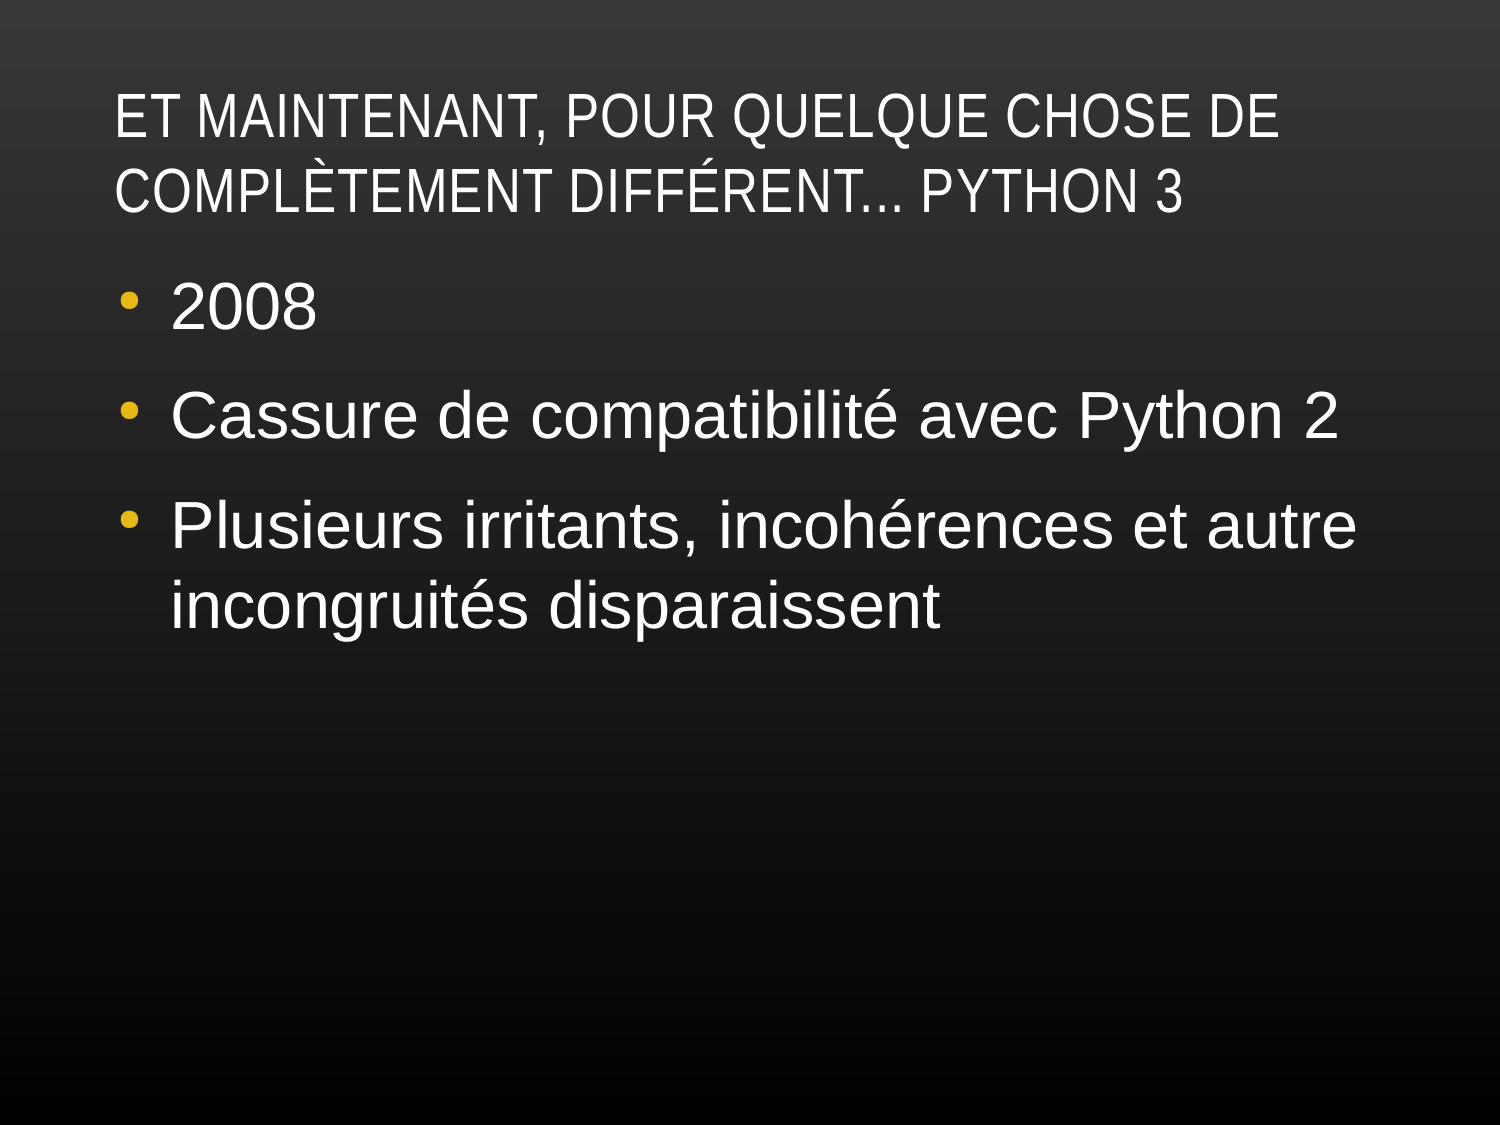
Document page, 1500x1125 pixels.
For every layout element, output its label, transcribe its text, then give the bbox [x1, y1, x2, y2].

title Et maintenant, pour quelque chose de complètement différent... Python 3 [99, 45, 1400, 233]
list 2008 Cassure de compatibilité avec Python 2 Plusieurs irritants, incohérences et autre incongruités disparaissent [99, 262, 1400, 1005]
